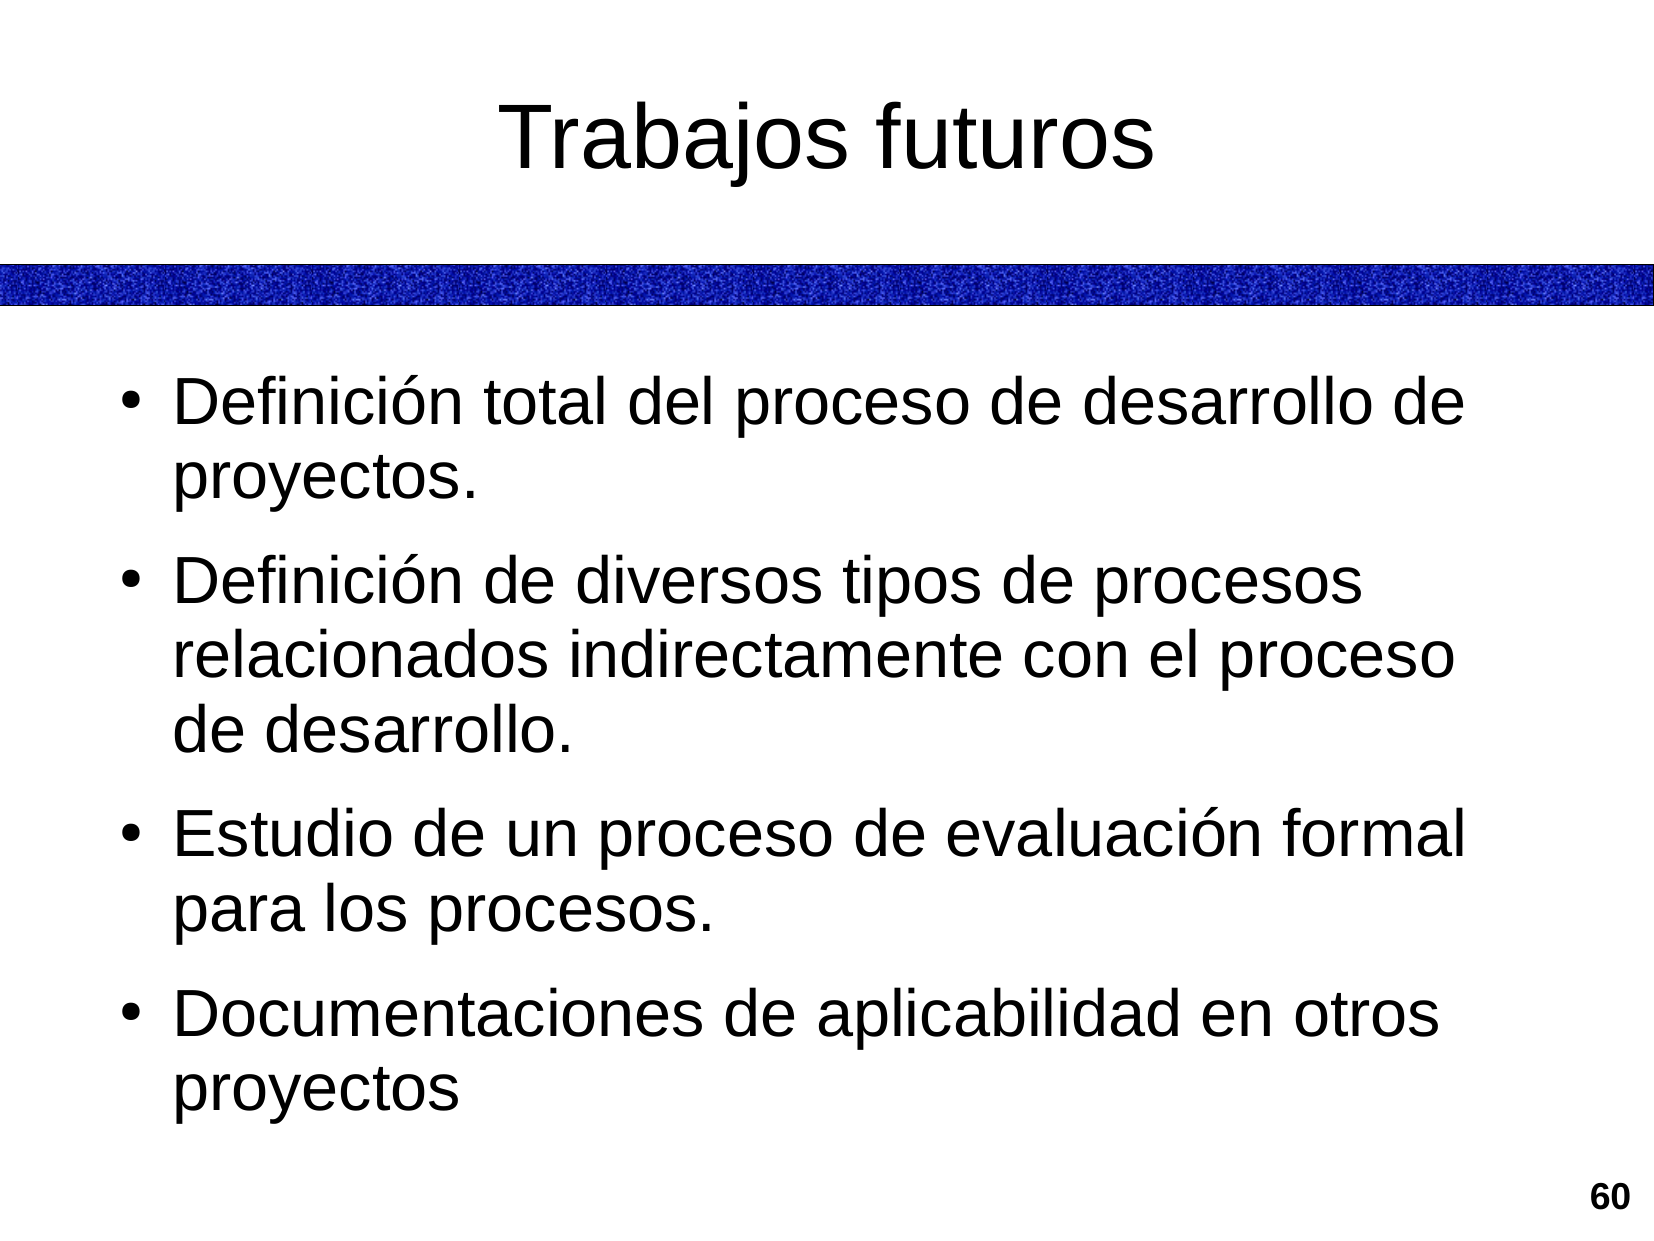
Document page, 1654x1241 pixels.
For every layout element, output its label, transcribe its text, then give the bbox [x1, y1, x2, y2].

list Definición total del proceso de desarrollo de proyectos. Definición de diversos tipos de procesos relacionados indirectamente con el proceso de desarrollo. Estudio de un proceso de evaluación formal para los procesos. Documentaciones de aplicabilidad en otros proyectos [101, 363, 1549, 1168]
text_box <número> [1575, 1168, 1654, 1240]
title Trabajos futuros [58, 14, 1595, 260]
picture [0, 265, 1653, 305]
